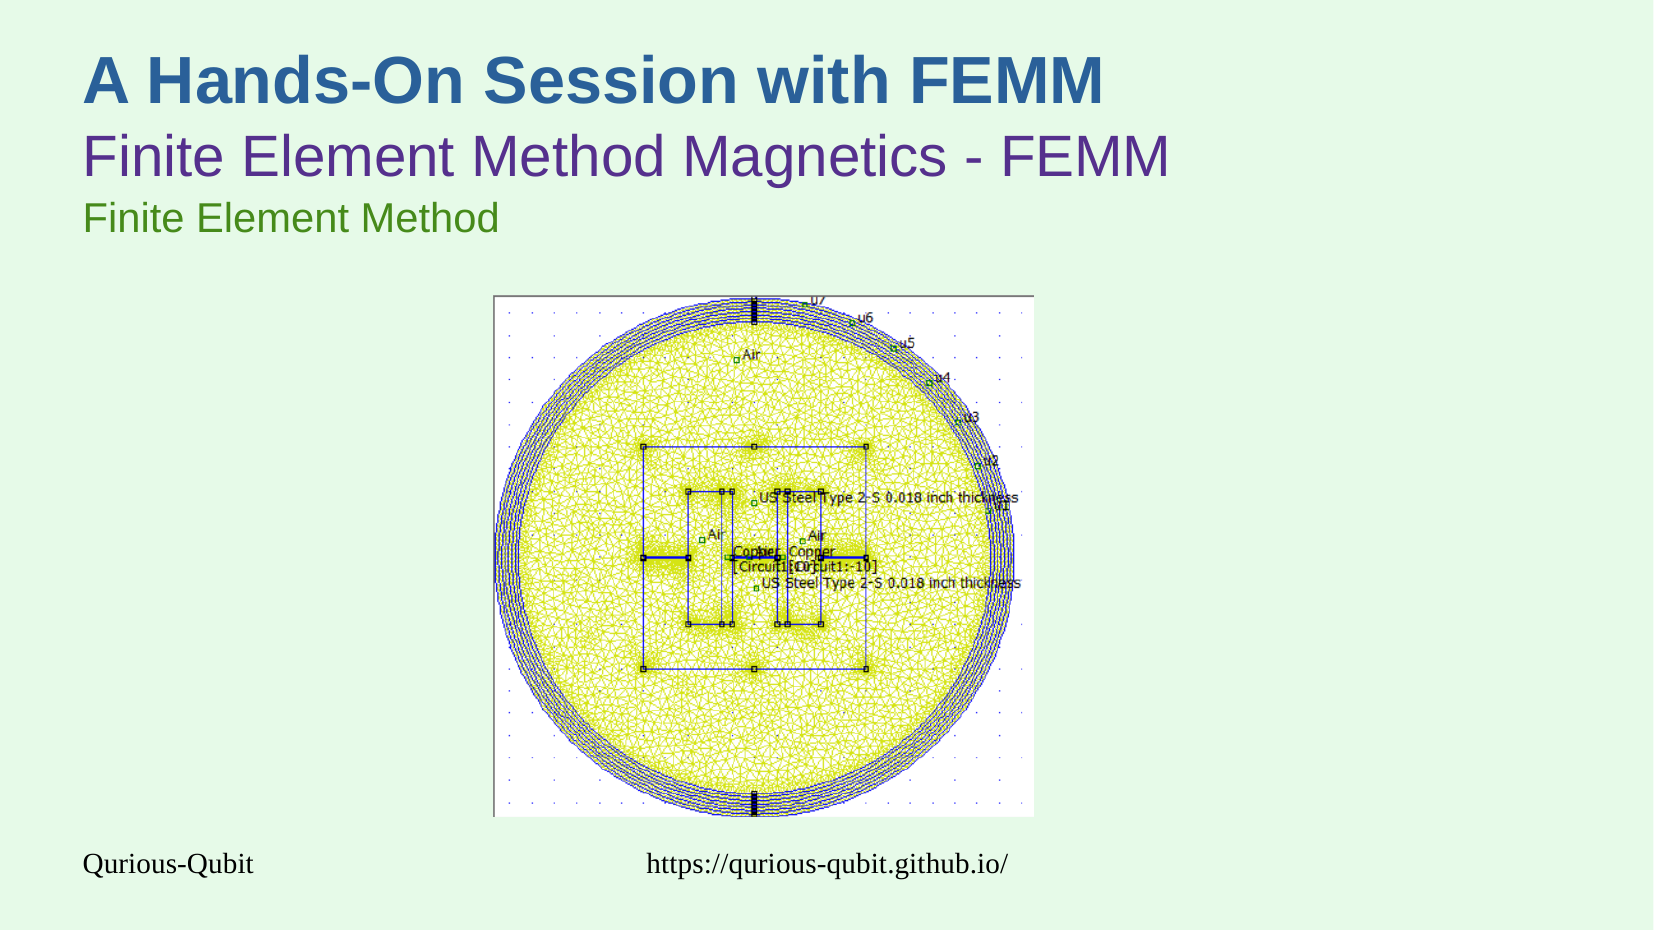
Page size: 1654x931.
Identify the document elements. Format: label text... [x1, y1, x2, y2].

text_box Finite Element Method Magnetics - FEMM [82, 124, 1571, 190]
title A Hands-On Session with FEMM [82, 43, 1571, 119]
picture [493, 295, 1034, 817]
text_box Finite Element Method [82, 194, 857, 242]
